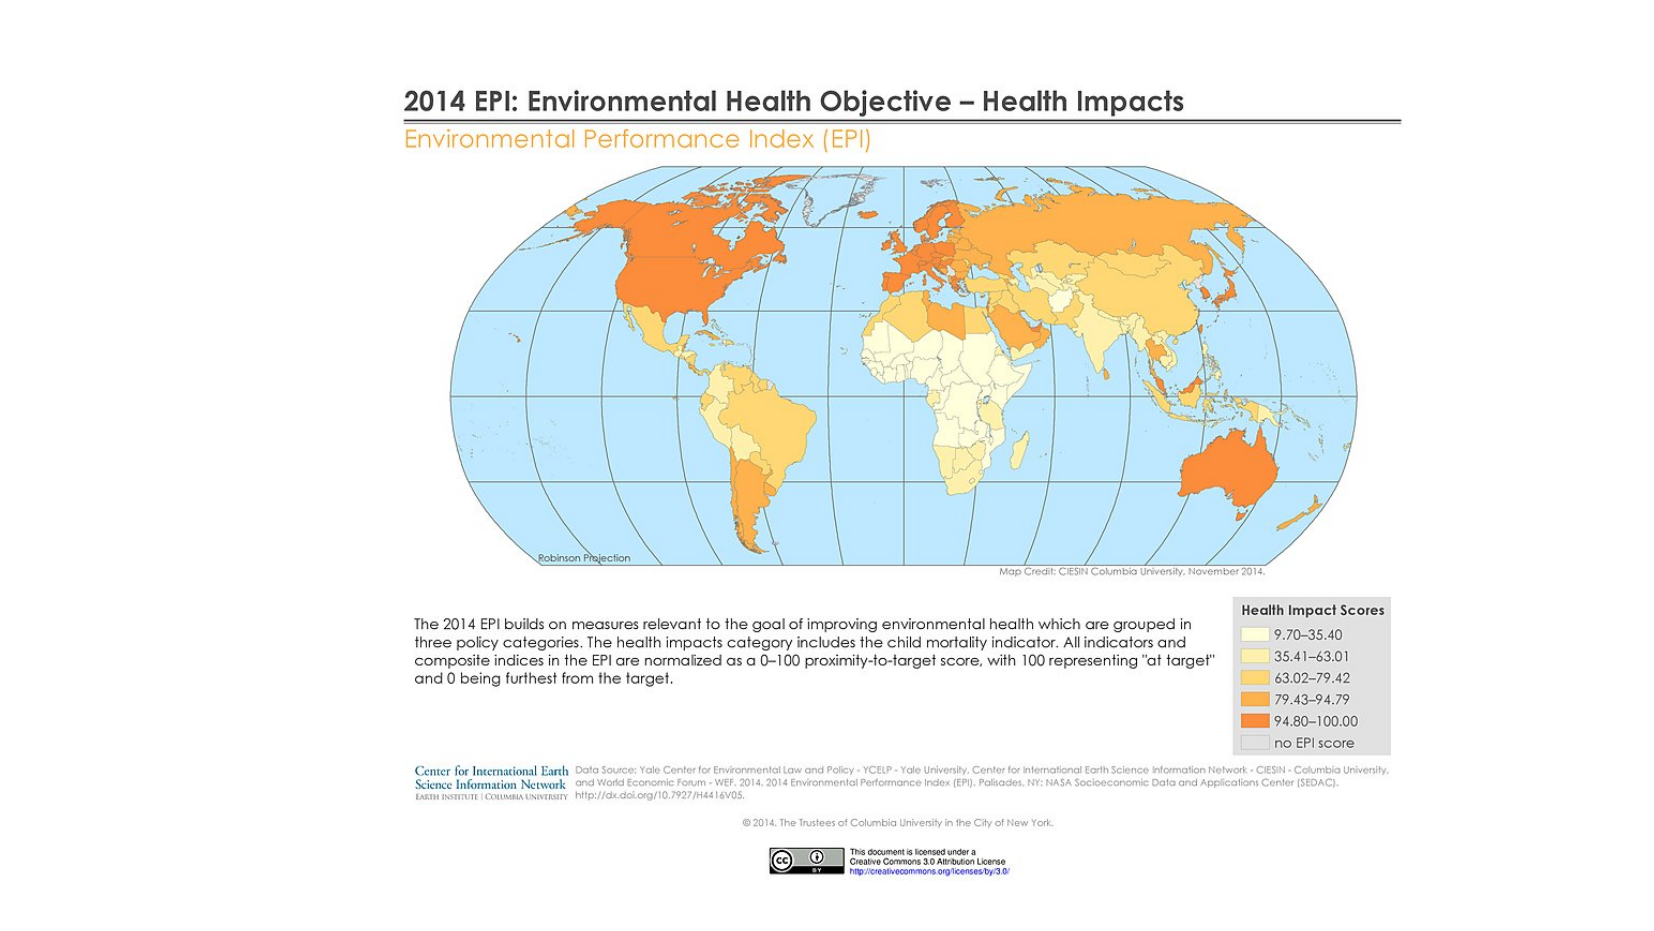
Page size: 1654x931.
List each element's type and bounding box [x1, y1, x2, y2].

picture [354, 33, 1451, 881]
